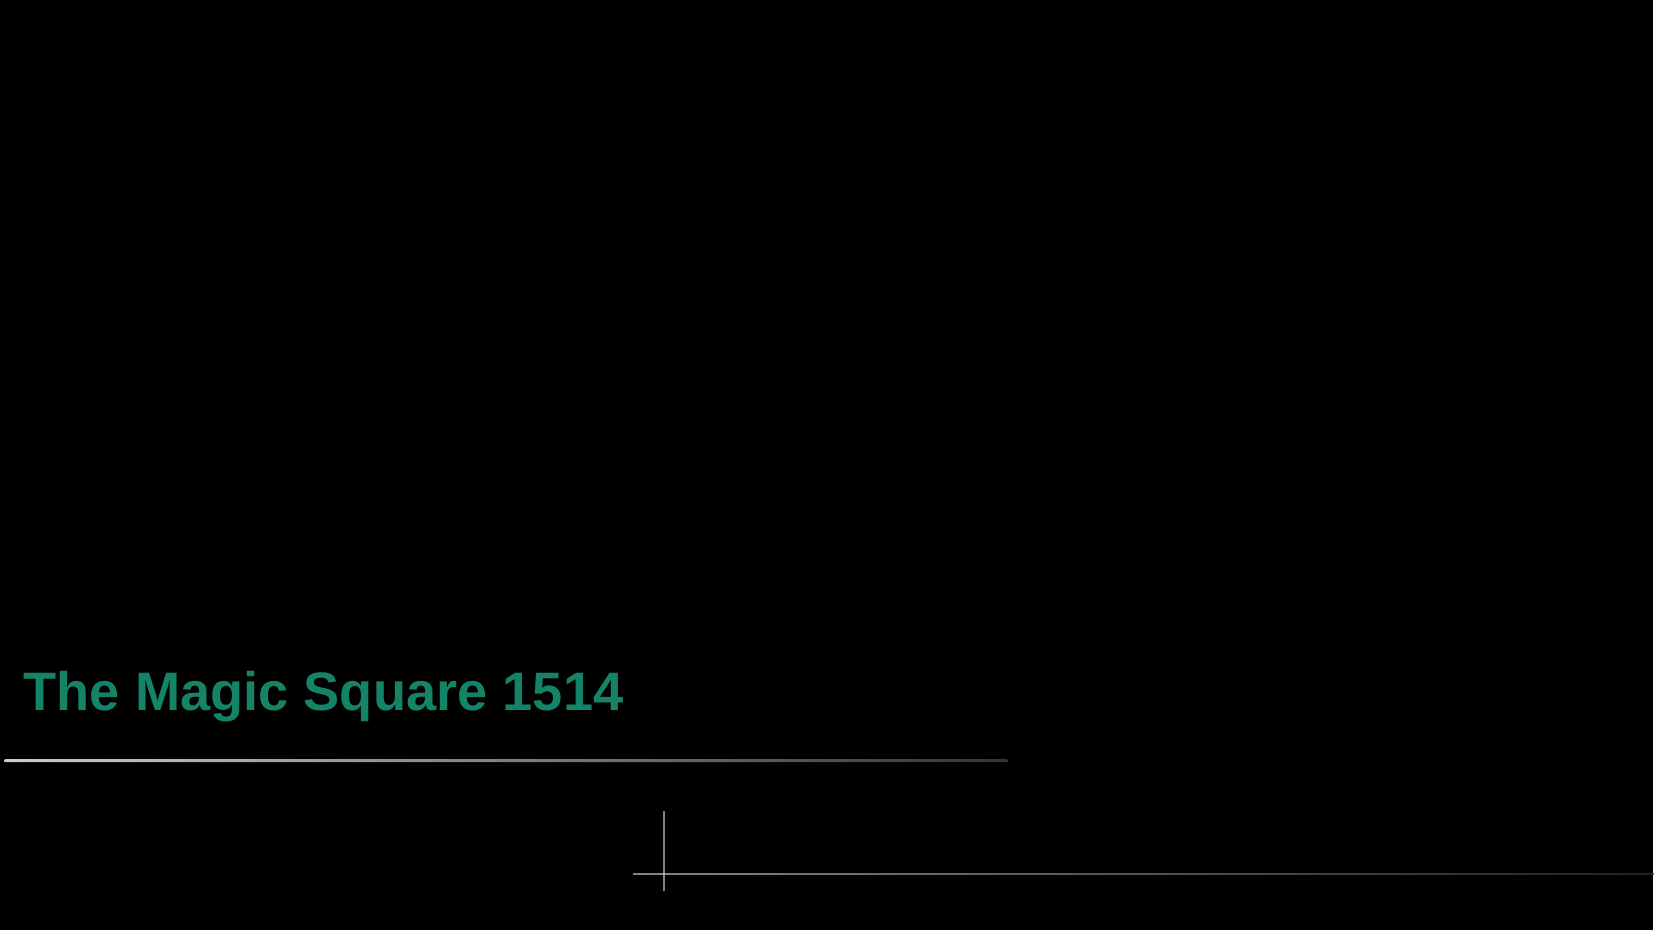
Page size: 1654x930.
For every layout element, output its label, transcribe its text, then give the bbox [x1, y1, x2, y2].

title The Magic Square 1514 [23, 637, 1500, 746]
